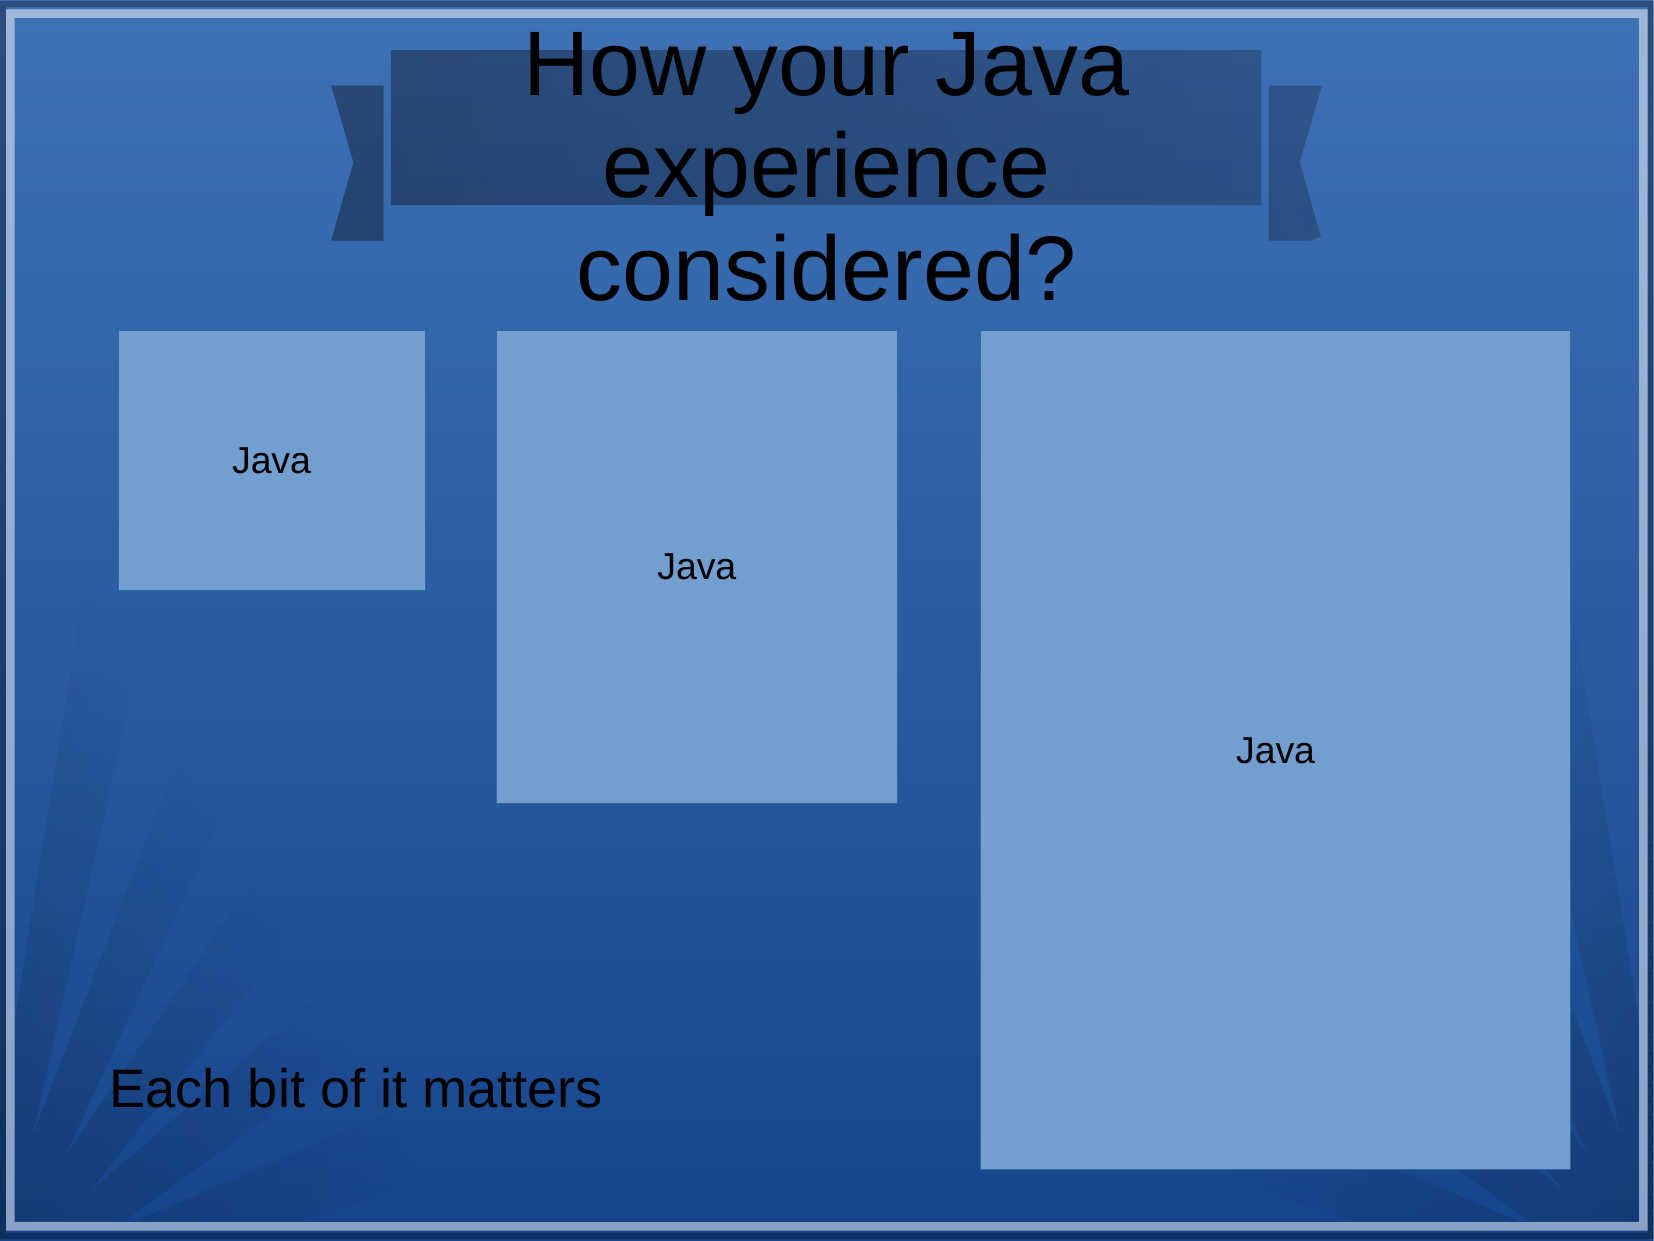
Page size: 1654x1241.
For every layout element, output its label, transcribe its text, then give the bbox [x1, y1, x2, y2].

text_box Java [118, 330, 426, 591]
text_box Java [980, 330, 1571, 1170]
text_box Java [496, 330, 898, 804]
title How your Java experience considered? [389, 11, 1264, 321]
text_box Each bit of it matters [94, 1051, 619, 1127]
